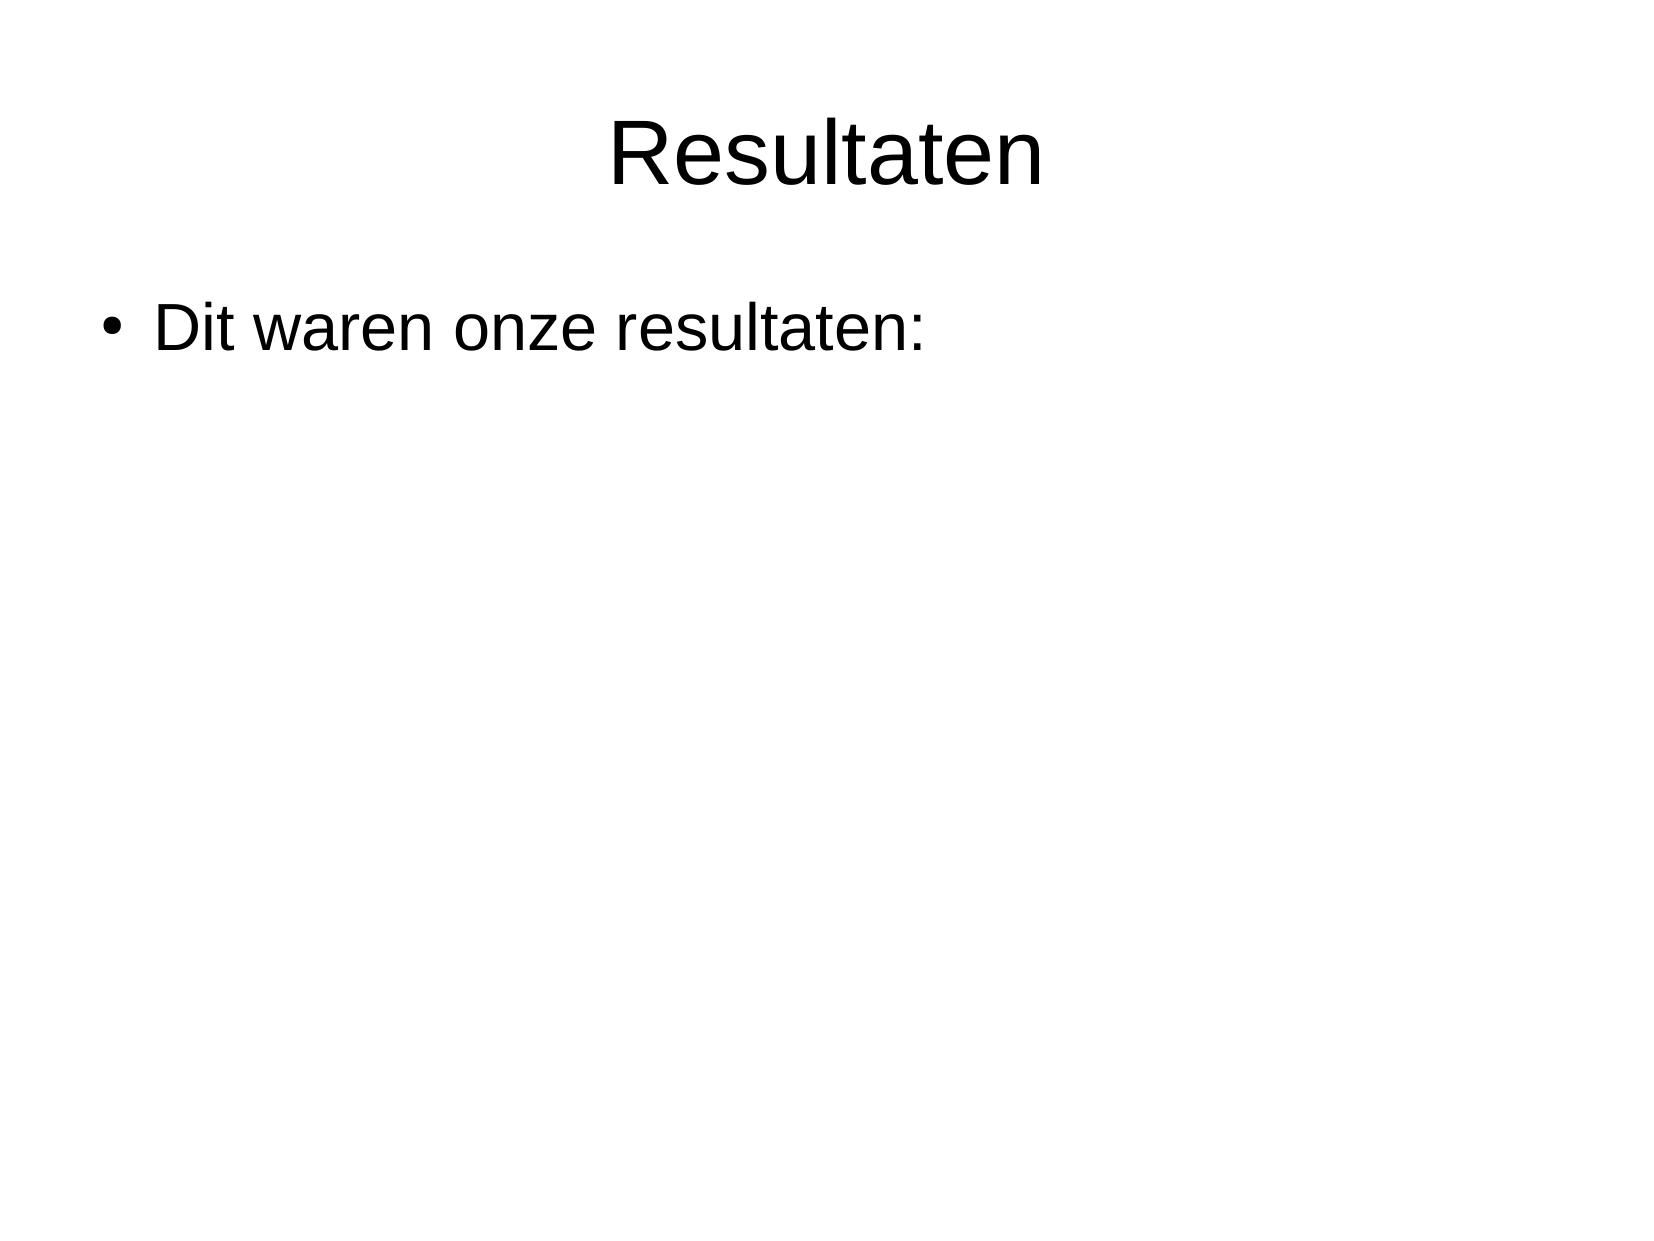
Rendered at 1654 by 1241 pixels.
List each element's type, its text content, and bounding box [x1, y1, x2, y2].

title Resultaten [82, 49, 1571, 257]
list Dit waren onze resultaten: [82, 290, 1571, 1109]
